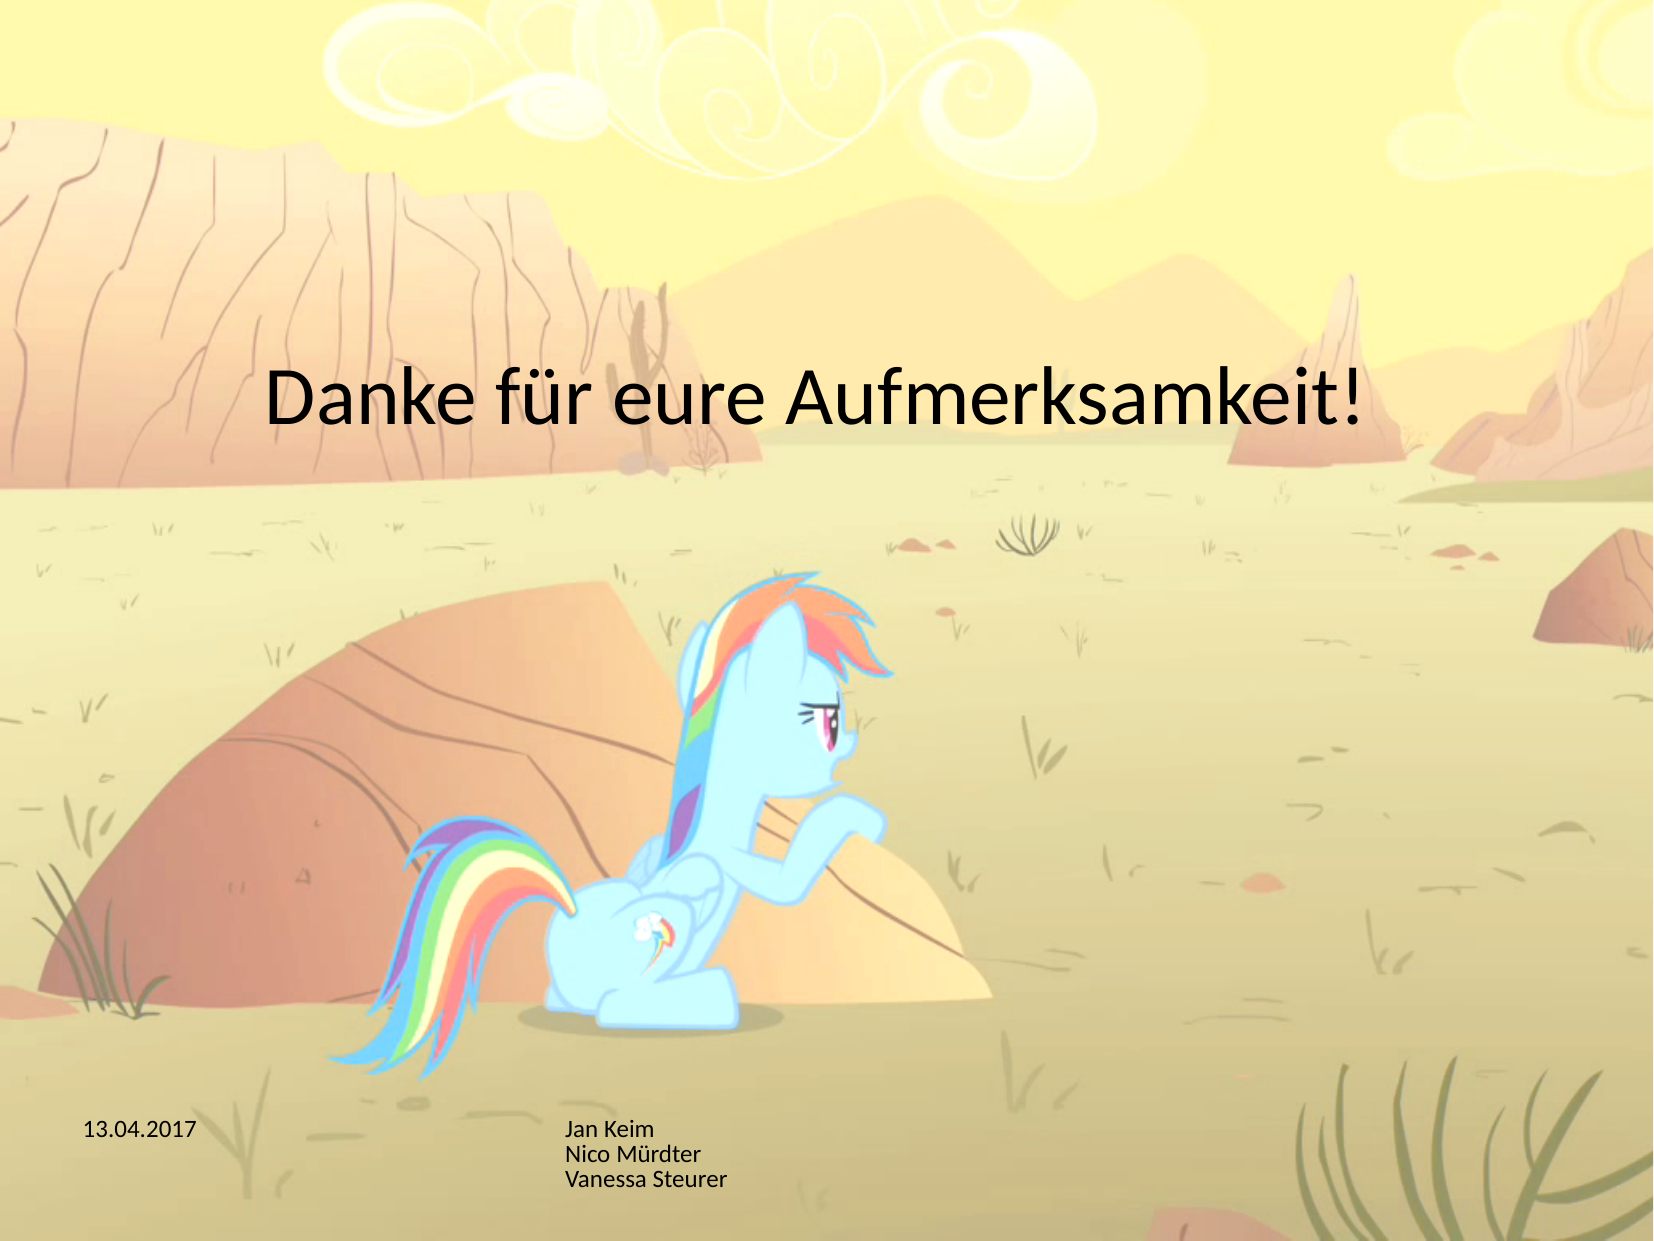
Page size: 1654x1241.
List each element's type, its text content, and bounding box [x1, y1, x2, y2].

picture [0, 0, 1654, 1241]
title Danke für eure Aufmerksamkeit! [72, 300, 1561, 508]
